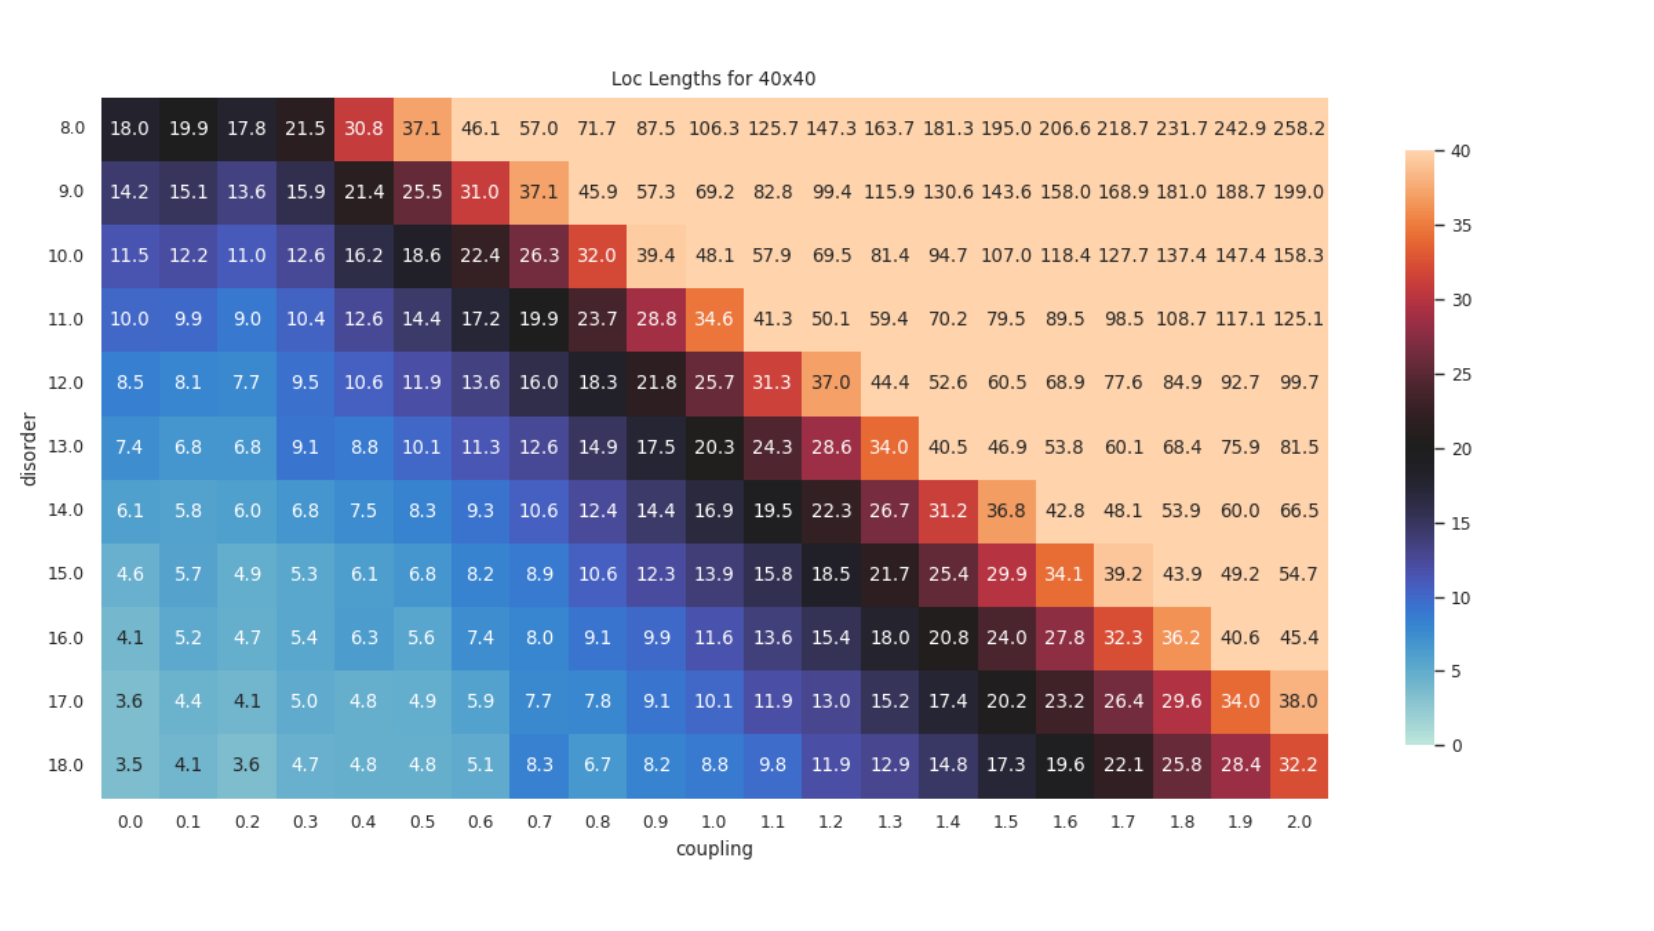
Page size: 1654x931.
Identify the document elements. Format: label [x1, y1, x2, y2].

picture [1, 51, 1654, 879]
